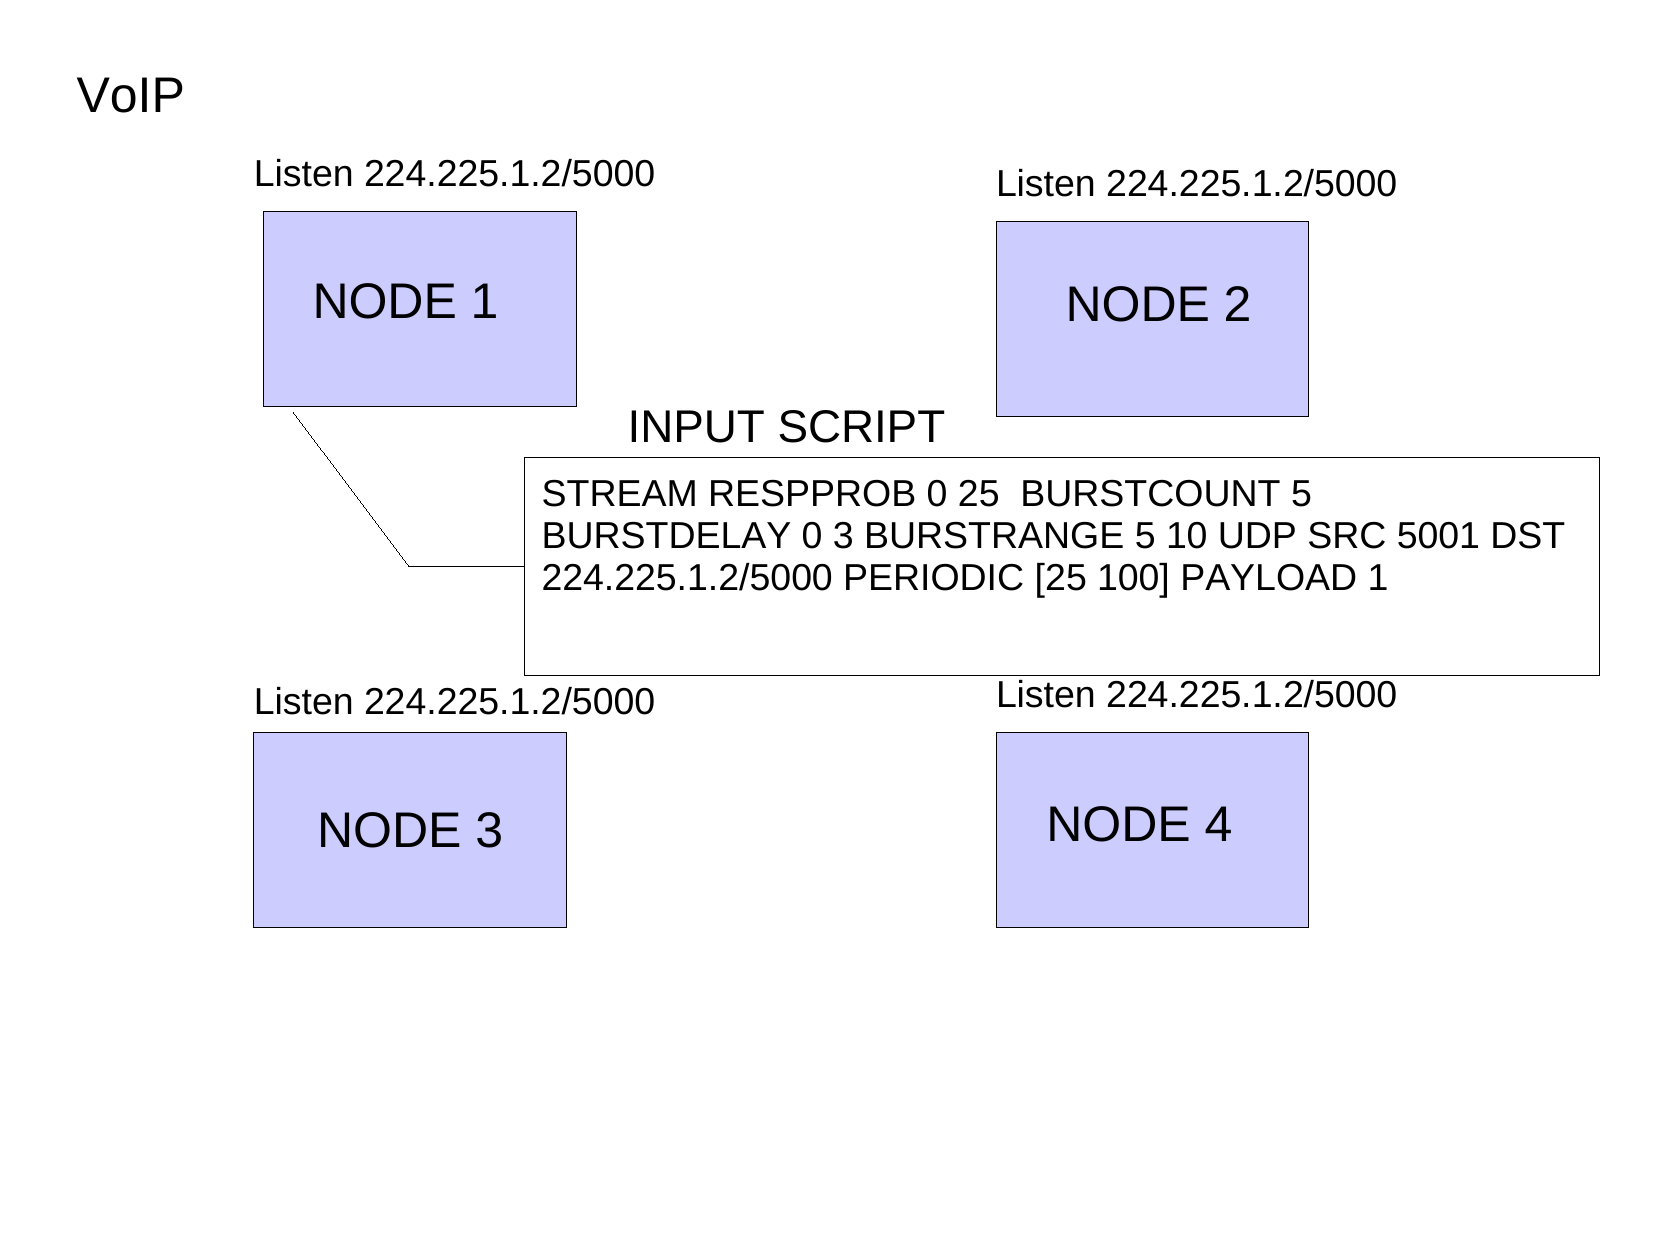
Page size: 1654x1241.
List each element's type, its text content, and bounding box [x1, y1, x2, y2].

text_box INPUT SCRIPT [627, 400, 1286, 459]
text_box VoIP [76, 66, 205, 131]
text_box NODE 1 [312, 273, 567, 337]
text_box NODE 4 [1046, 795, 1282, 859]
text_box Listen 224.225.1.2/5000 [996, 162, 1583, 212]
text_box [996, 732, 1309, 928]
text_box STREAM RESPPROB 0 25 BURSTCOUNT 5 BURSTDELAY 0 3 BURSTRANGE 5 10 UDP SRC 5001 DST 224.225.1.2/5000 PERIODIC [25 100] PAYLOAD 1 [541, 472, 1572, 669]
text_box [996, 221, 1309, 417]
text_box NODE 3 [317, 802, 549, 866]
text_box Listen 224.225.1.2/5000 [253, 152, 840, 202]
text_box Listen 224.225.1.2/5000 [996, 676, 1583, 723]
text_box NODE 2 [1065, 276, 1294, 344]
text_box [253, 732, 567, 928]
text_box Listen 224.225.1.2/5000 [253, 680, 840, 730]
text_box [263, 211, 577, 407]
